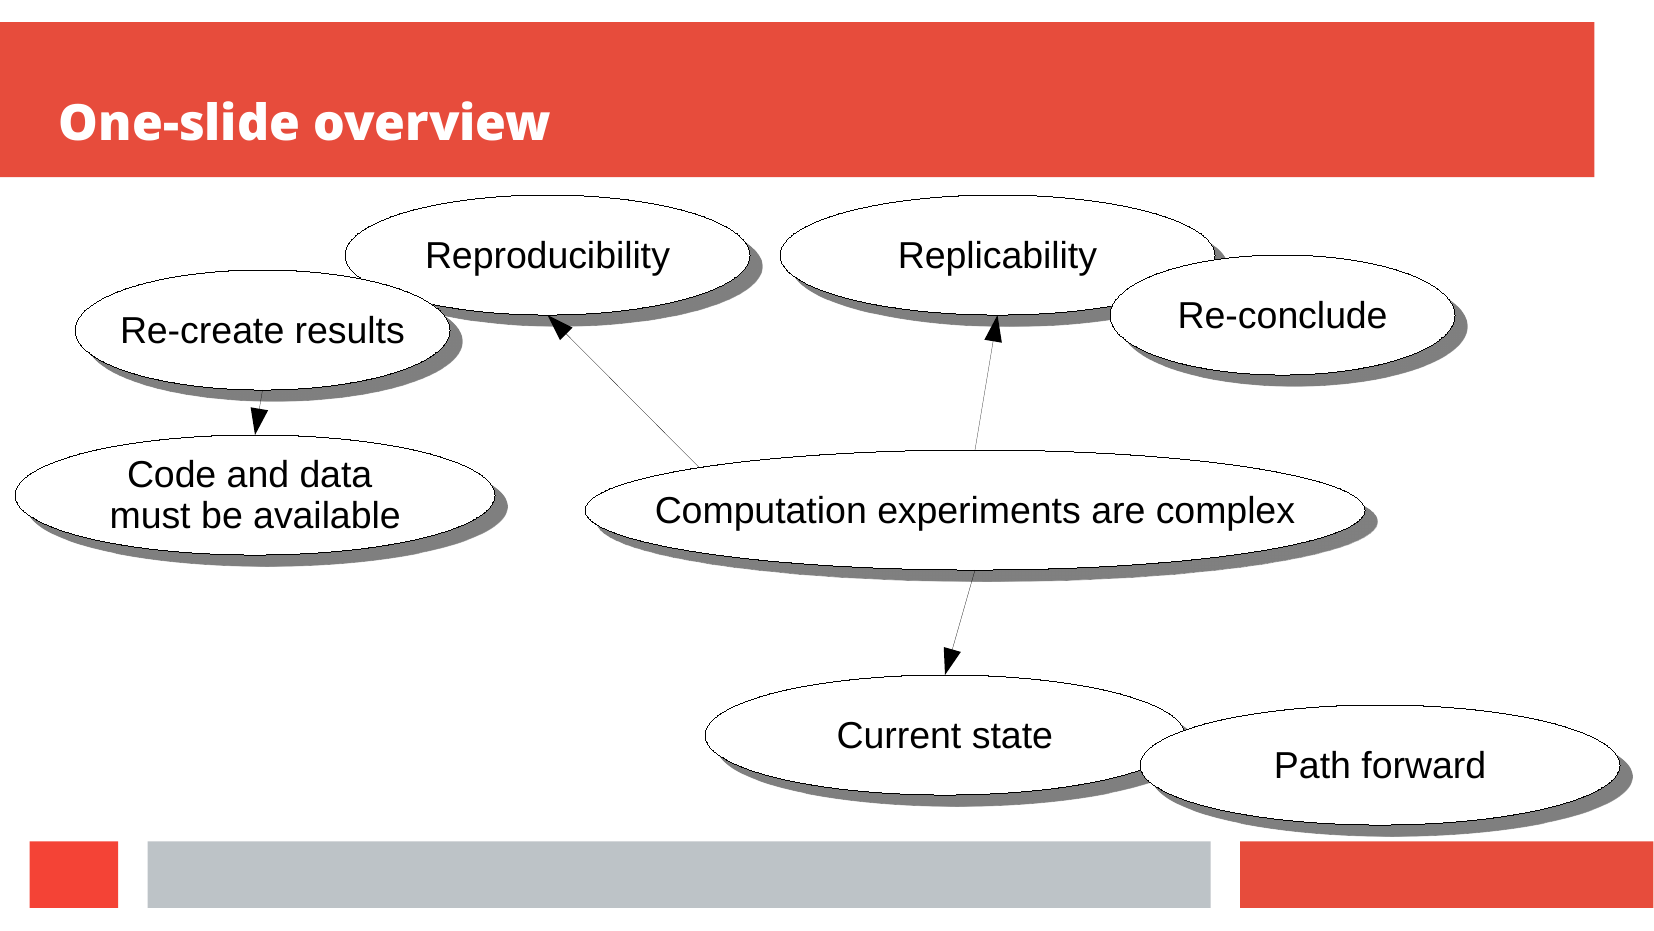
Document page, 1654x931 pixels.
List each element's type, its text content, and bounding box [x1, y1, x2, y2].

text_box Code and data must be available [15, 435, 496, 556]
title One-slide overview [59, 44, 1595, 156]
text_box Re-conclude [1110, 255, 1456, 376]
text_box Path forward [1140, 705, 1621, 826]
text_box Re-create results [75, 270, 451, 391]
text_box Computation experiments are complex [585, 450, 1366, 571]
text_box Reproducibility [345, 195, 751, 316]
text_box Replicability [780, 195, 1216, 316]
text_box Current state [705, 675, 1185, 796]
